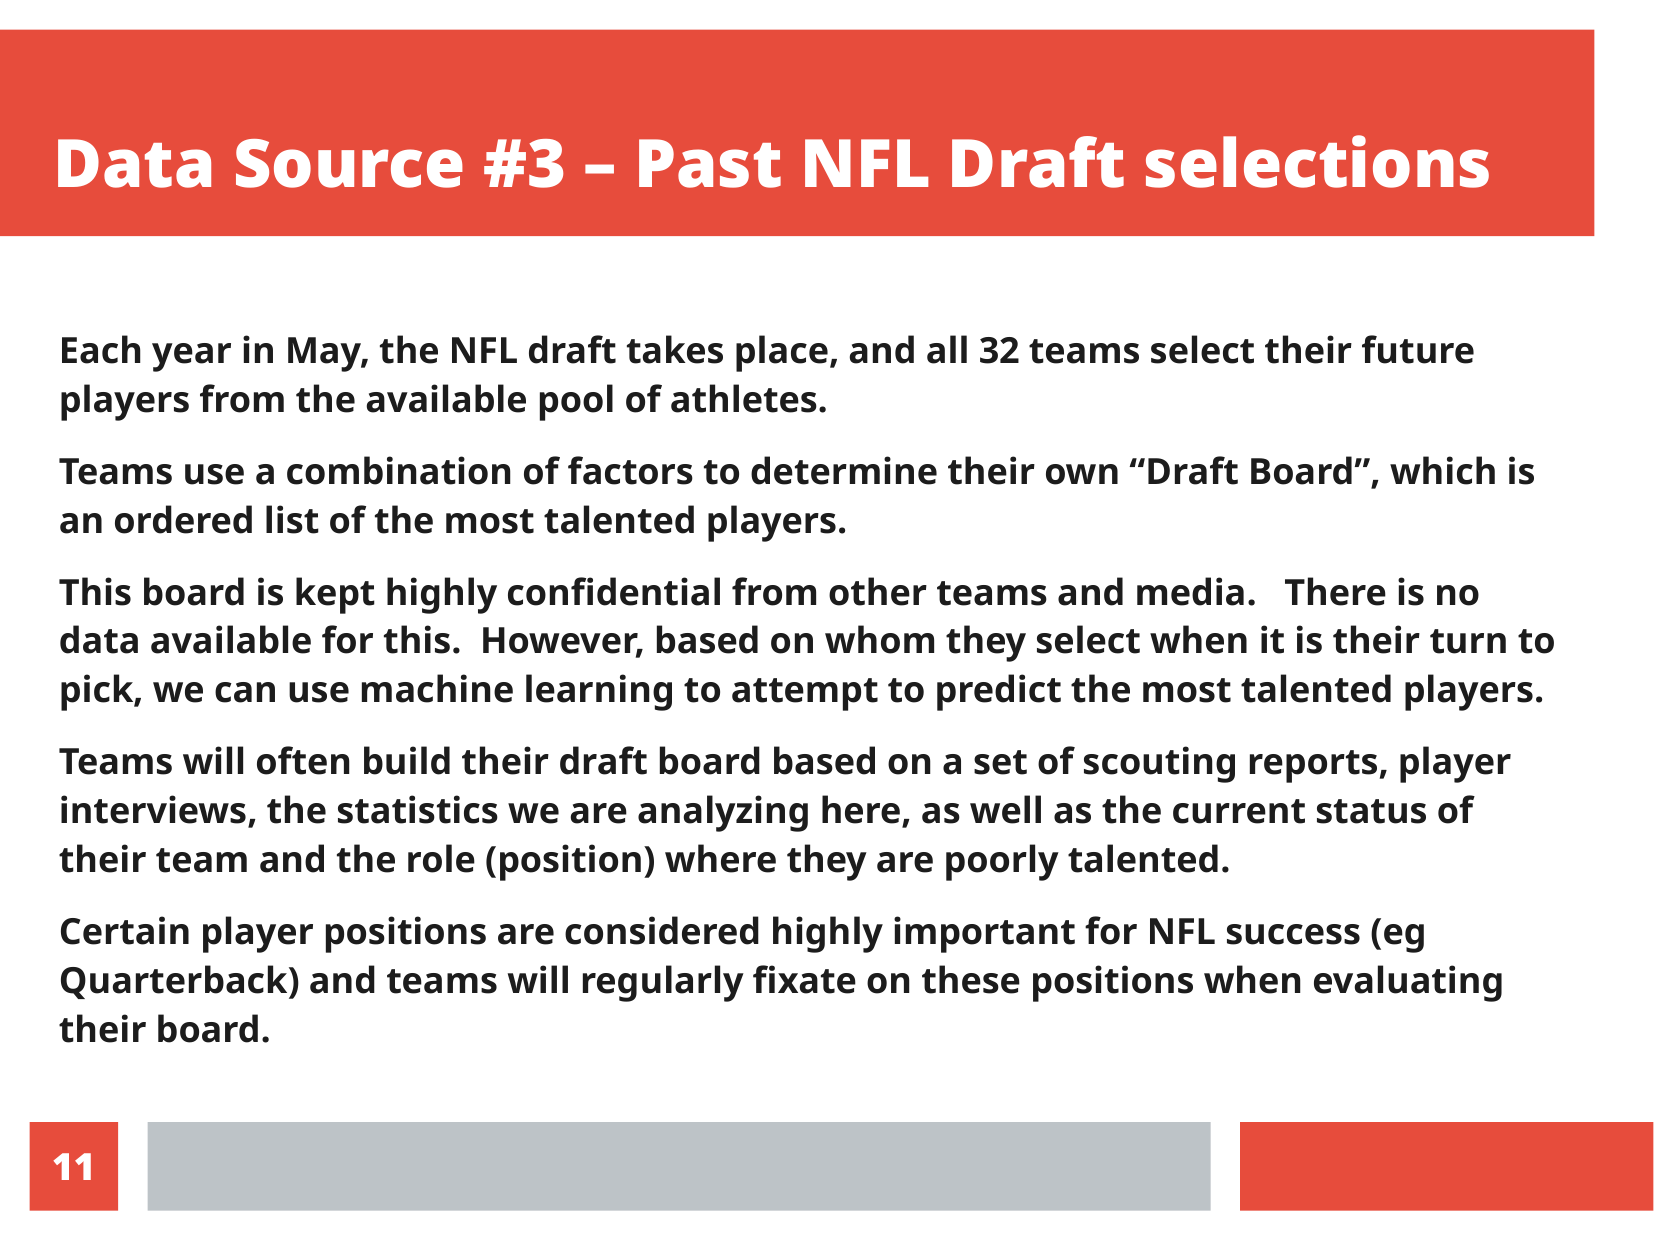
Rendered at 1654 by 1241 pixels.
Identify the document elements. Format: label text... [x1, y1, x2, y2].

title Data Source #3 – Past NFL Draft selections [53, 59, 1589, 207]
list Each year in May, the NFL draft takes place, and all 32 teams select their future players from the available pool of athletes. Teams use a combination of factors to determine their own “Draft Board”, which is an ordered list of the most talented players. This board is kept highly confidential from other teams and media. There is no data available for this. However, based on whom they select when it is their turn to pick, we can use machine learning to attempt to predict the most talented players. Teams will often build their draft board based on a set of scouting reports, player interviews, the statistics we are analyzing here, as well as the current status of their team and the role (position) where they are poorly talented. Certain player positions are considered highly important for NFL success (eg Quarterback) and teams will regularly fixate on these positions when evaluating their board. [59, 324, 1565, 1093]
